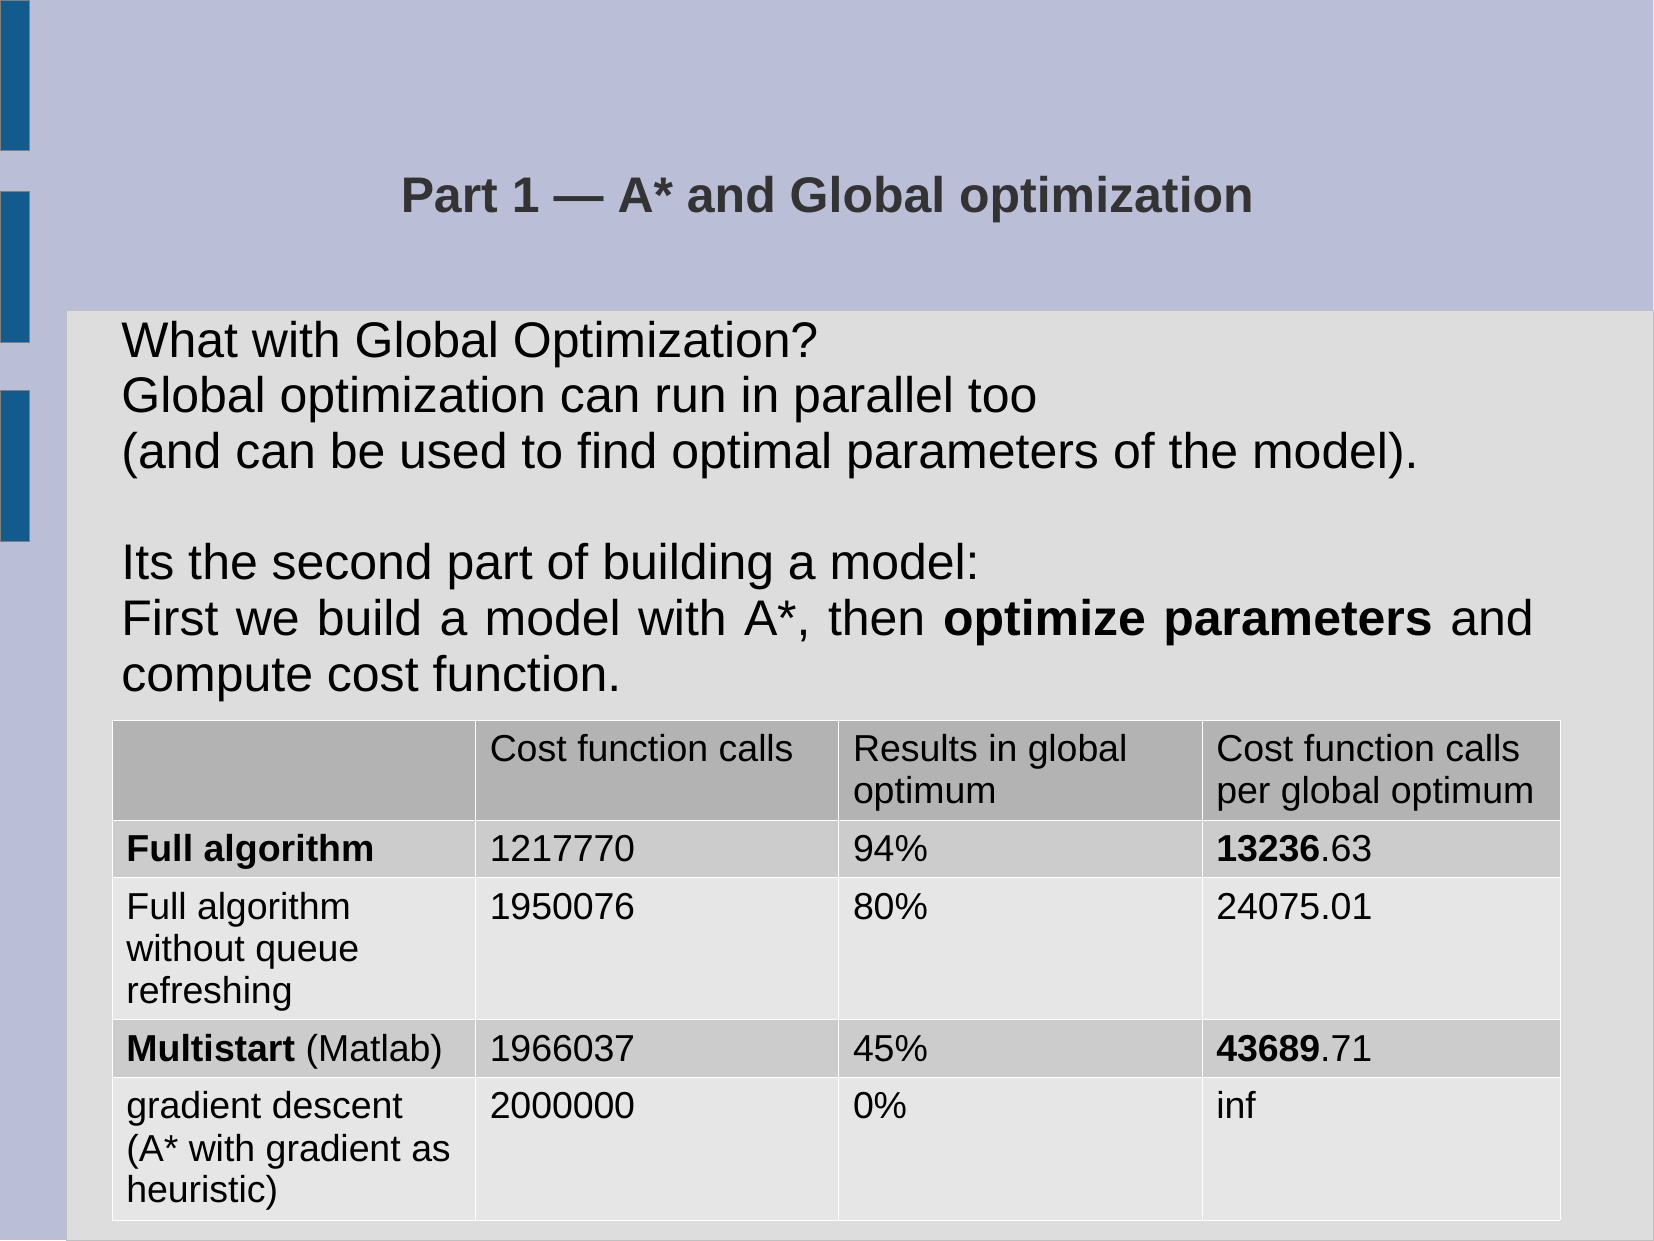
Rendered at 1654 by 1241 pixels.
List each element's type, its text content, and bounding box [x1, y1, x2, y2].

table_cell 1966037 [476, 1020, 838, 1077]
table_cell gradient descent (A* with gradient as heuristic) [113, 1078, 475, 1220]
table_cell 1950076 [476, 878, 838, 1019]
table_header Results in global optimum [839, 721, 1202, 820]
table_header [113, 721, 475, 820]
table_cell 0% [839, 1078, 1202, 1220]
table_cell 43689.71 [1203, 1020, 1560, 1077]
table_cell 2000000 [476, 1078, 838, 1220]
table_header Cost function calls per global optimum [1203, 721, 1560, 820]
table_cell 80% [839, 878, 1202, 1019]
table_cell Multistart (Matlab) [113, 1020, 475, 1077]
subtitle What with Global Optimization? Global optimization can run in parallel too (and can be used to find optimal parameters of the model). Its the second part of building a model: First we build a model with A*, then optimize parameters and compute cost function. [121, 311, 1534, 720]
table_header Cost function calls [476, 721, 838, 820]
table_cell 24075.01 [1203, 878, 1560, 1019]
table_cell Full algorithm without queue refreshing [113, 878, 475, 1019]
table_cell inf [1203, 1078, 1560, 1220]
table_cell 94% [839, 821, 1202, 877]
table_cell 45% [839, 1020, 1202, 1077]
table_cell Full algorithm [113, 821, 475, 877]
table_cell 13236.63 [1203, 821, 1560, 877]
title Part 1 — A* and Global optimization [121, 91, 1534, 299]
table_cell 1217770 [476, 821, 838, 877]
